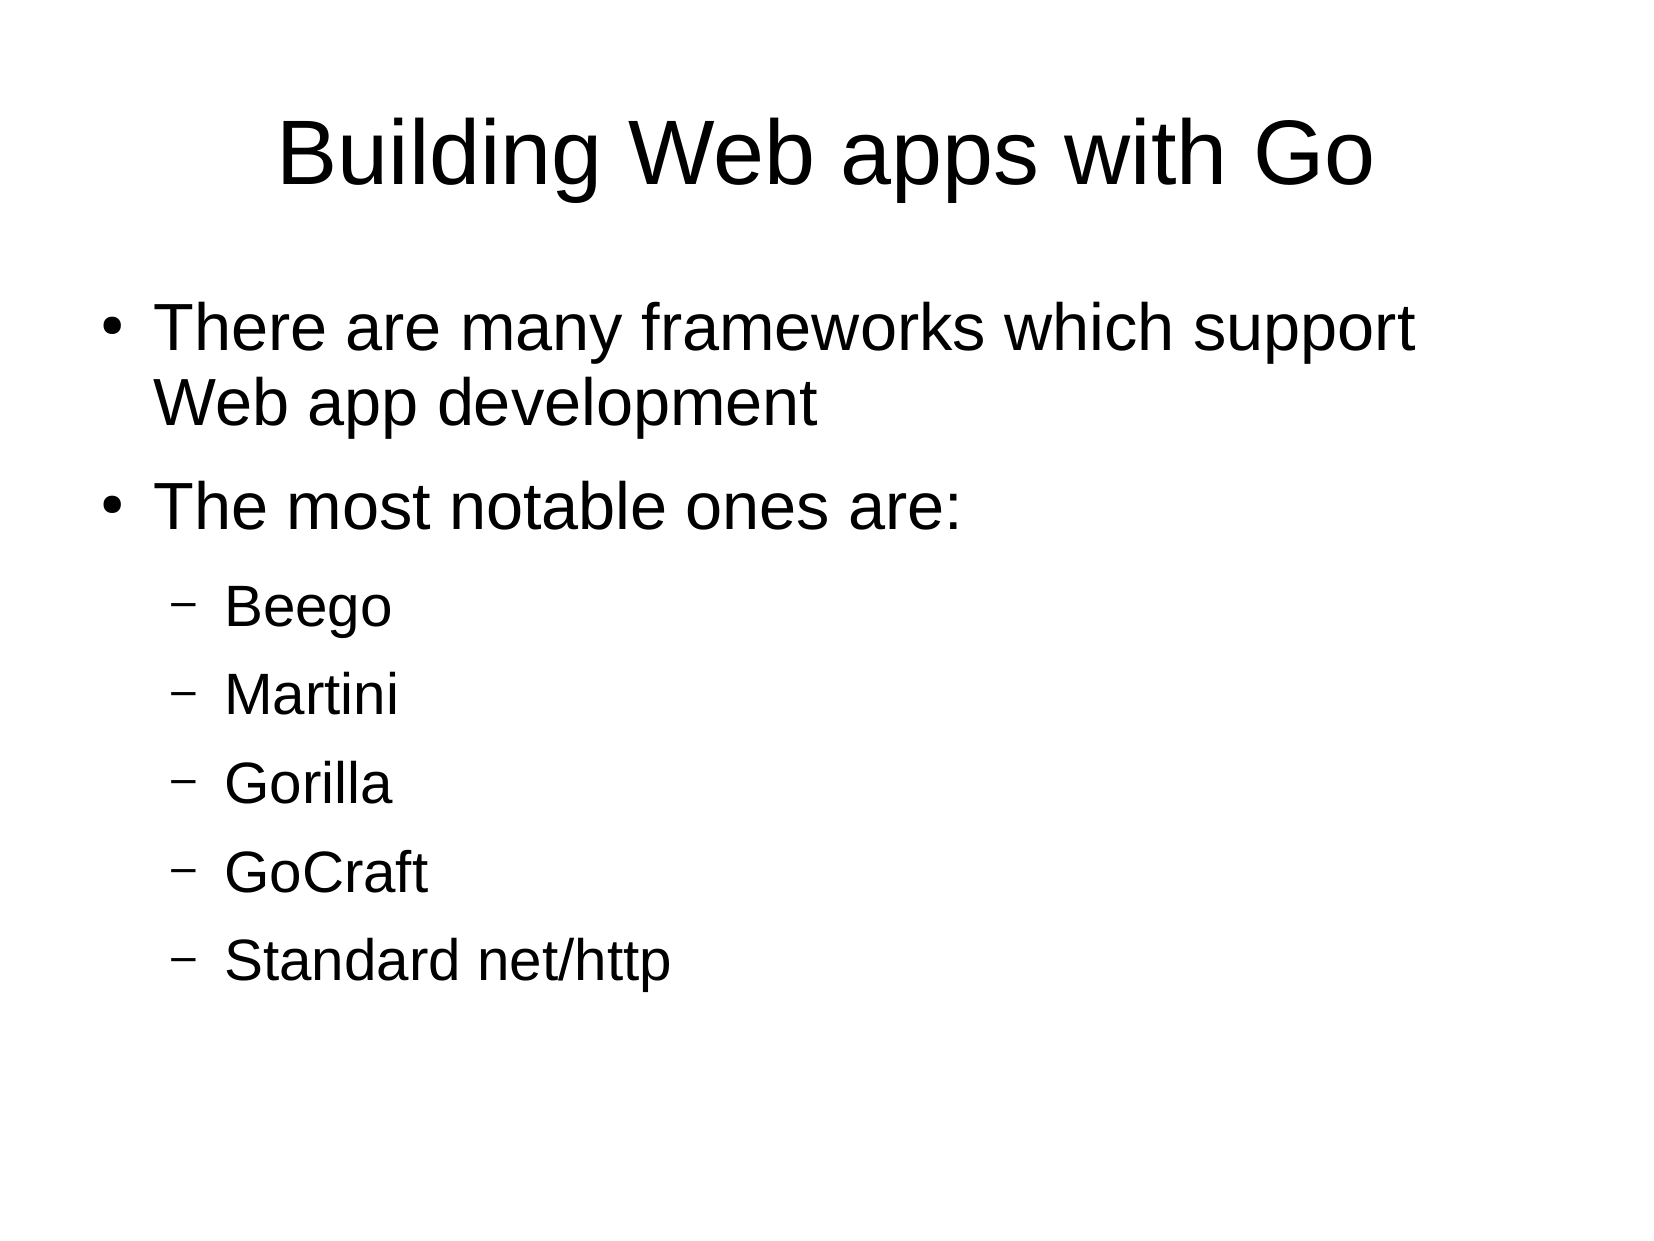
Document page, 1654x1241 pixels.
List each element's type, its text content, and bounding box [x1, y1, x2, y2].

title Building Web apps with Go [82, 49, 1571, 257]
list There are many frameworks which support Web app development The most notable ones are: Beego Martini Gorilla GoCraft Standard net/http [82, 290, 1571, 1010]
